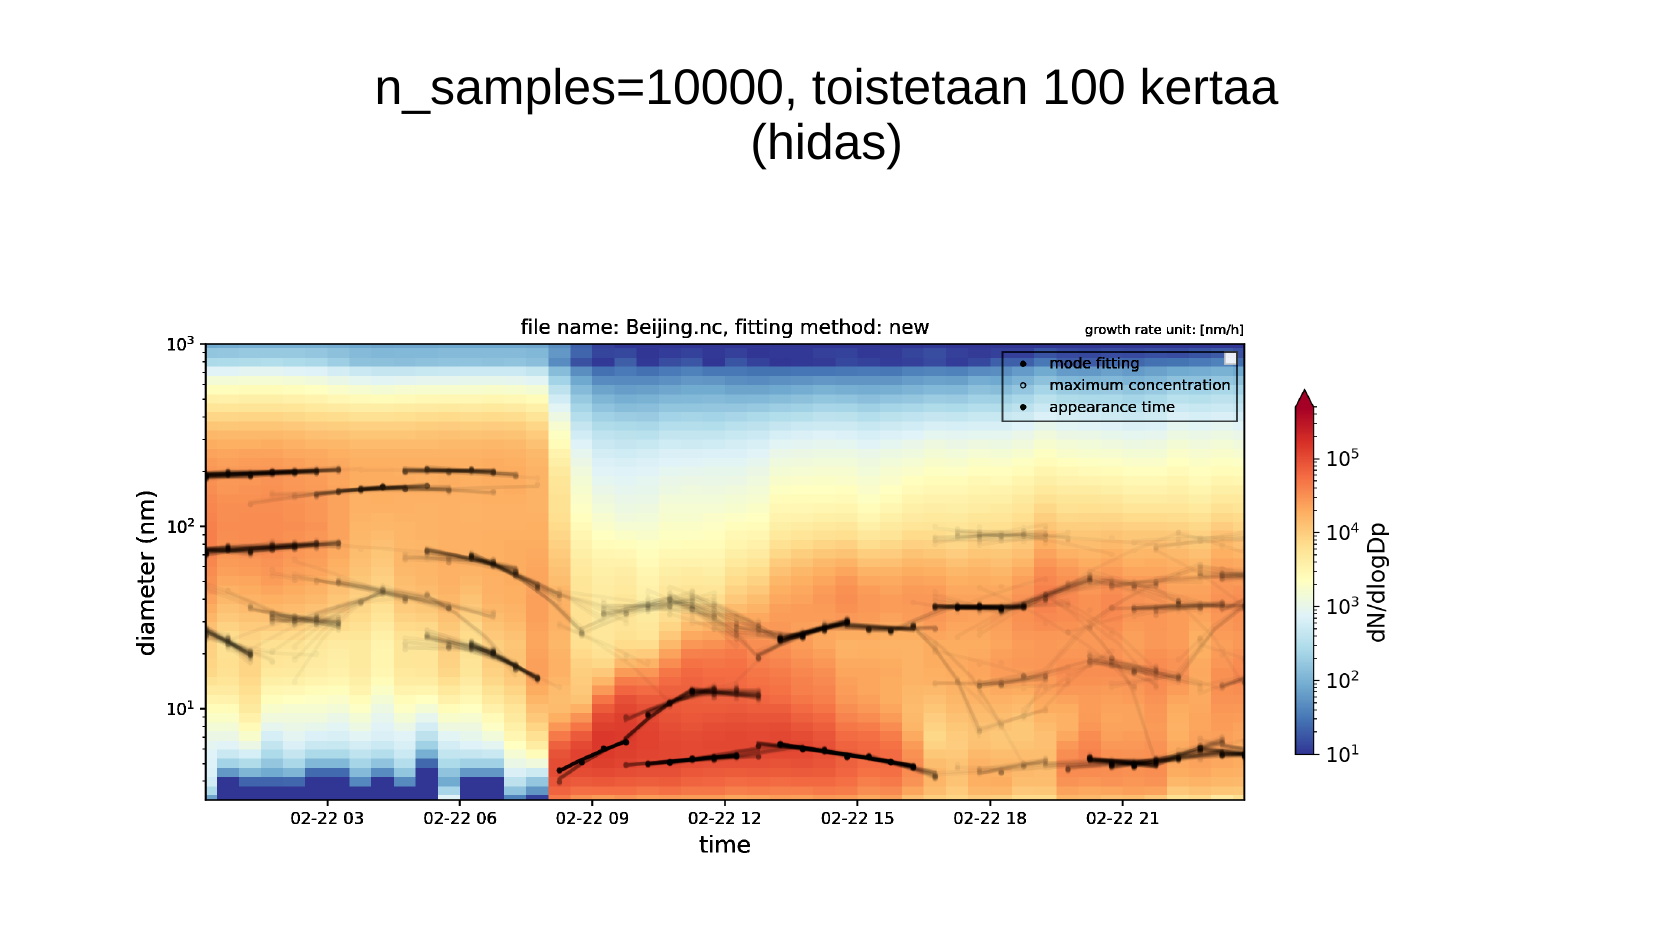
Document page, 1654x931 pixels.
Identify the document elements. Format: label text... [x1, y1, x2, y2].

title n_samples=10000, toistetaan 100 kertaa (hidas) [82, 37, 1571, 193]
picture [0, 271, 1654, 863]
